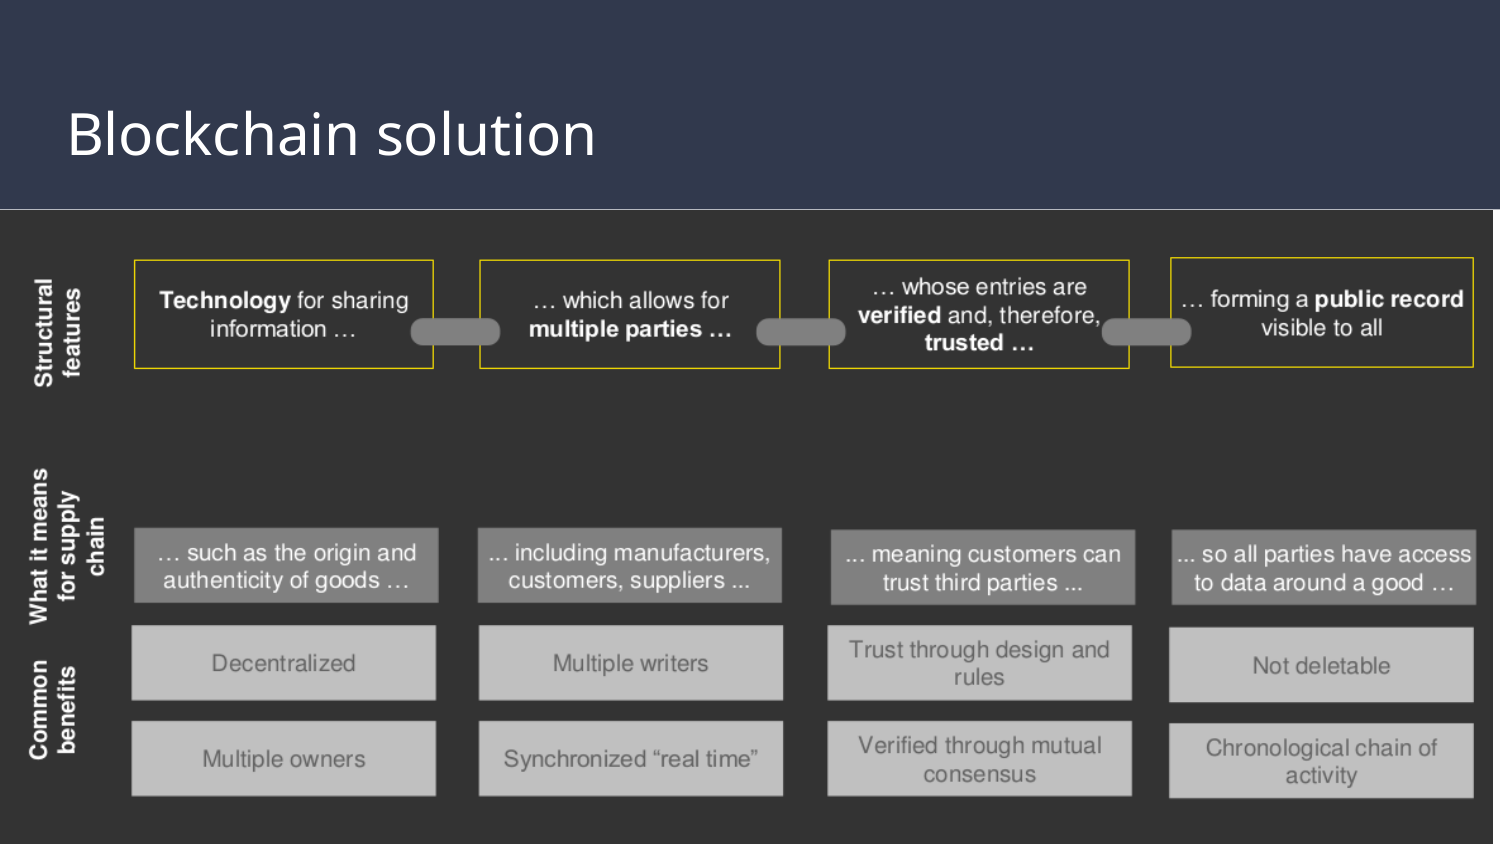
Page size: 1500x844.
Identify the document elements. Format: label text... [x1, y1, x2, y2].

picture [0, 210, 1493, 844]
title Blockchain solution [51, 82, 1449, 185]
